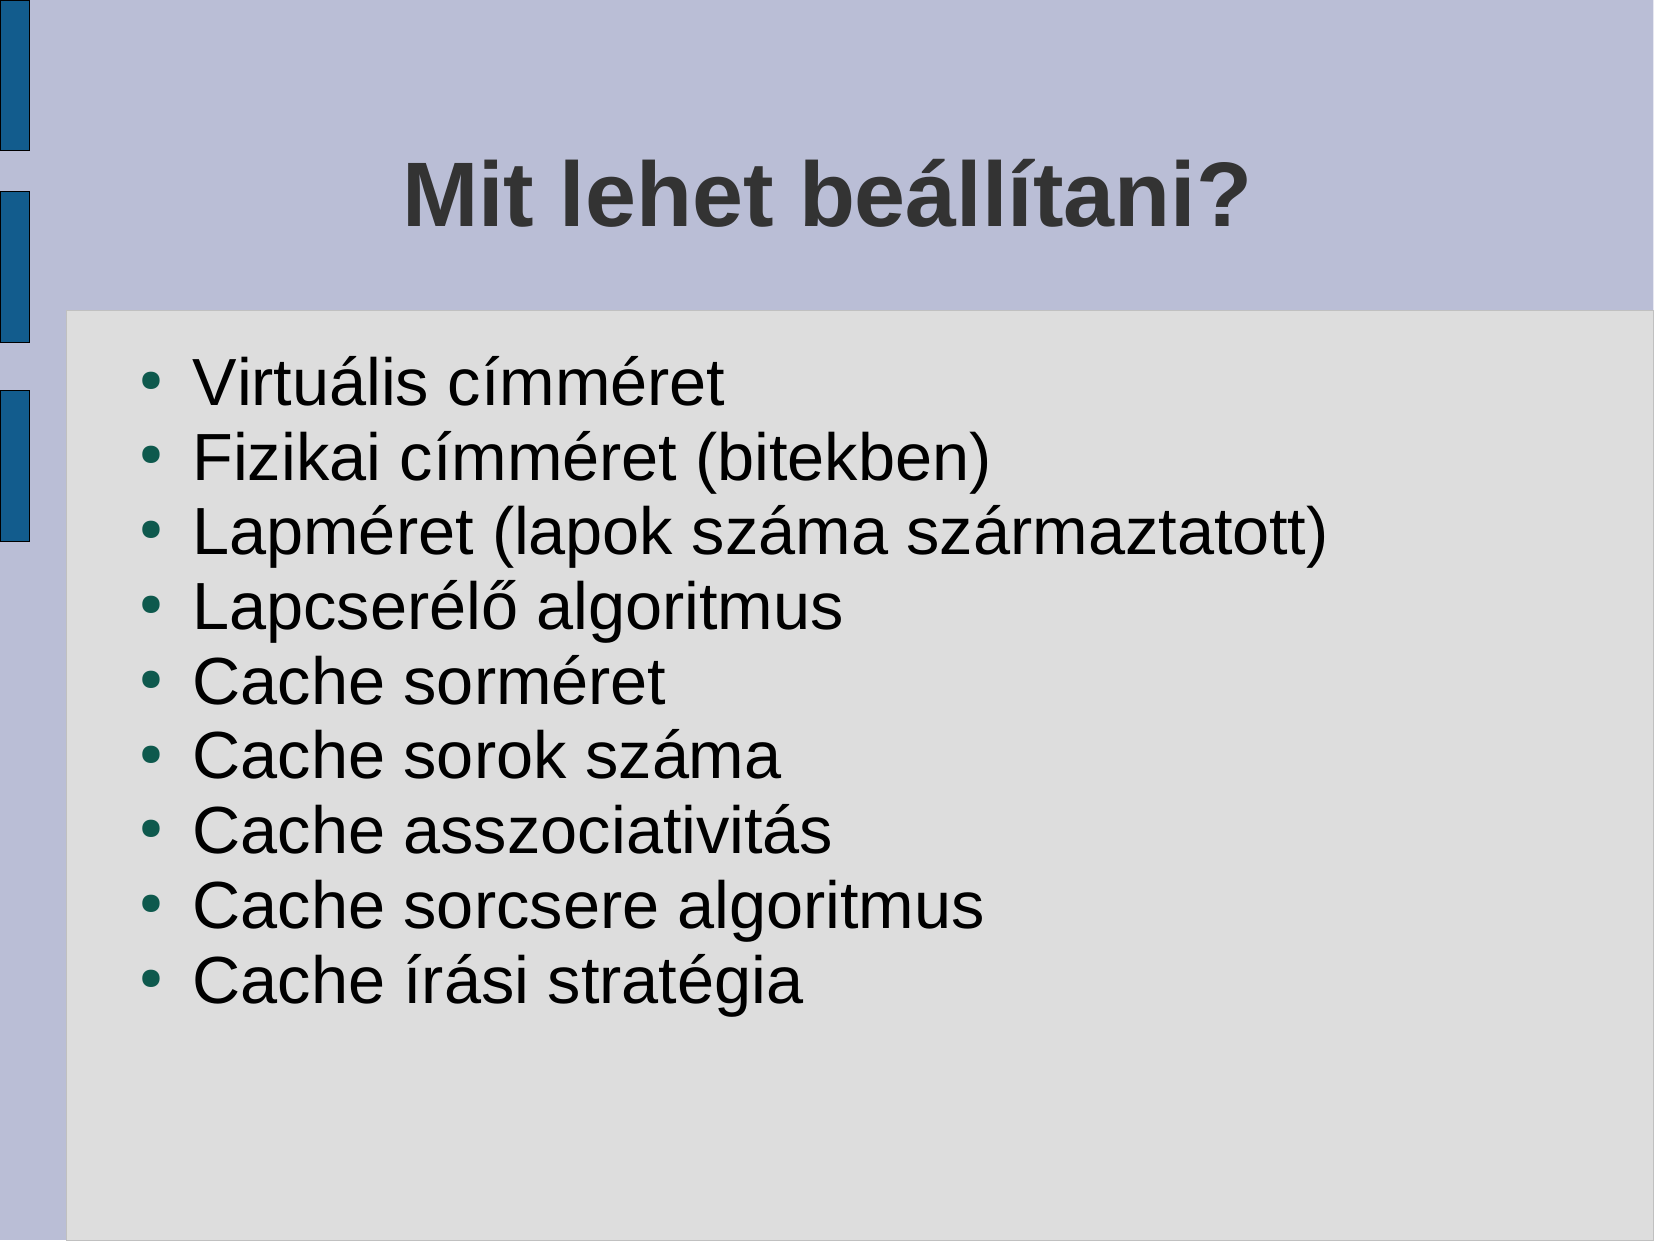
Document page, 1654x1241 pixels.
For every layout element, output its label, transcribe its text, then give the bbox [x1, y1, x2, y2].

title Mit lehet beállítani? [121, 98, 1534, 291]
list Virtuális címméret Fizikai címméret (bitekben) Lapméret (lapok száma származtatott) Lapcserélő algoritmus Cache sorméret Cache sorok száma Cache asszociativitás Cache sorcsere algoritmus Cache írási stratégia [121, 344, 1534, 1149]
